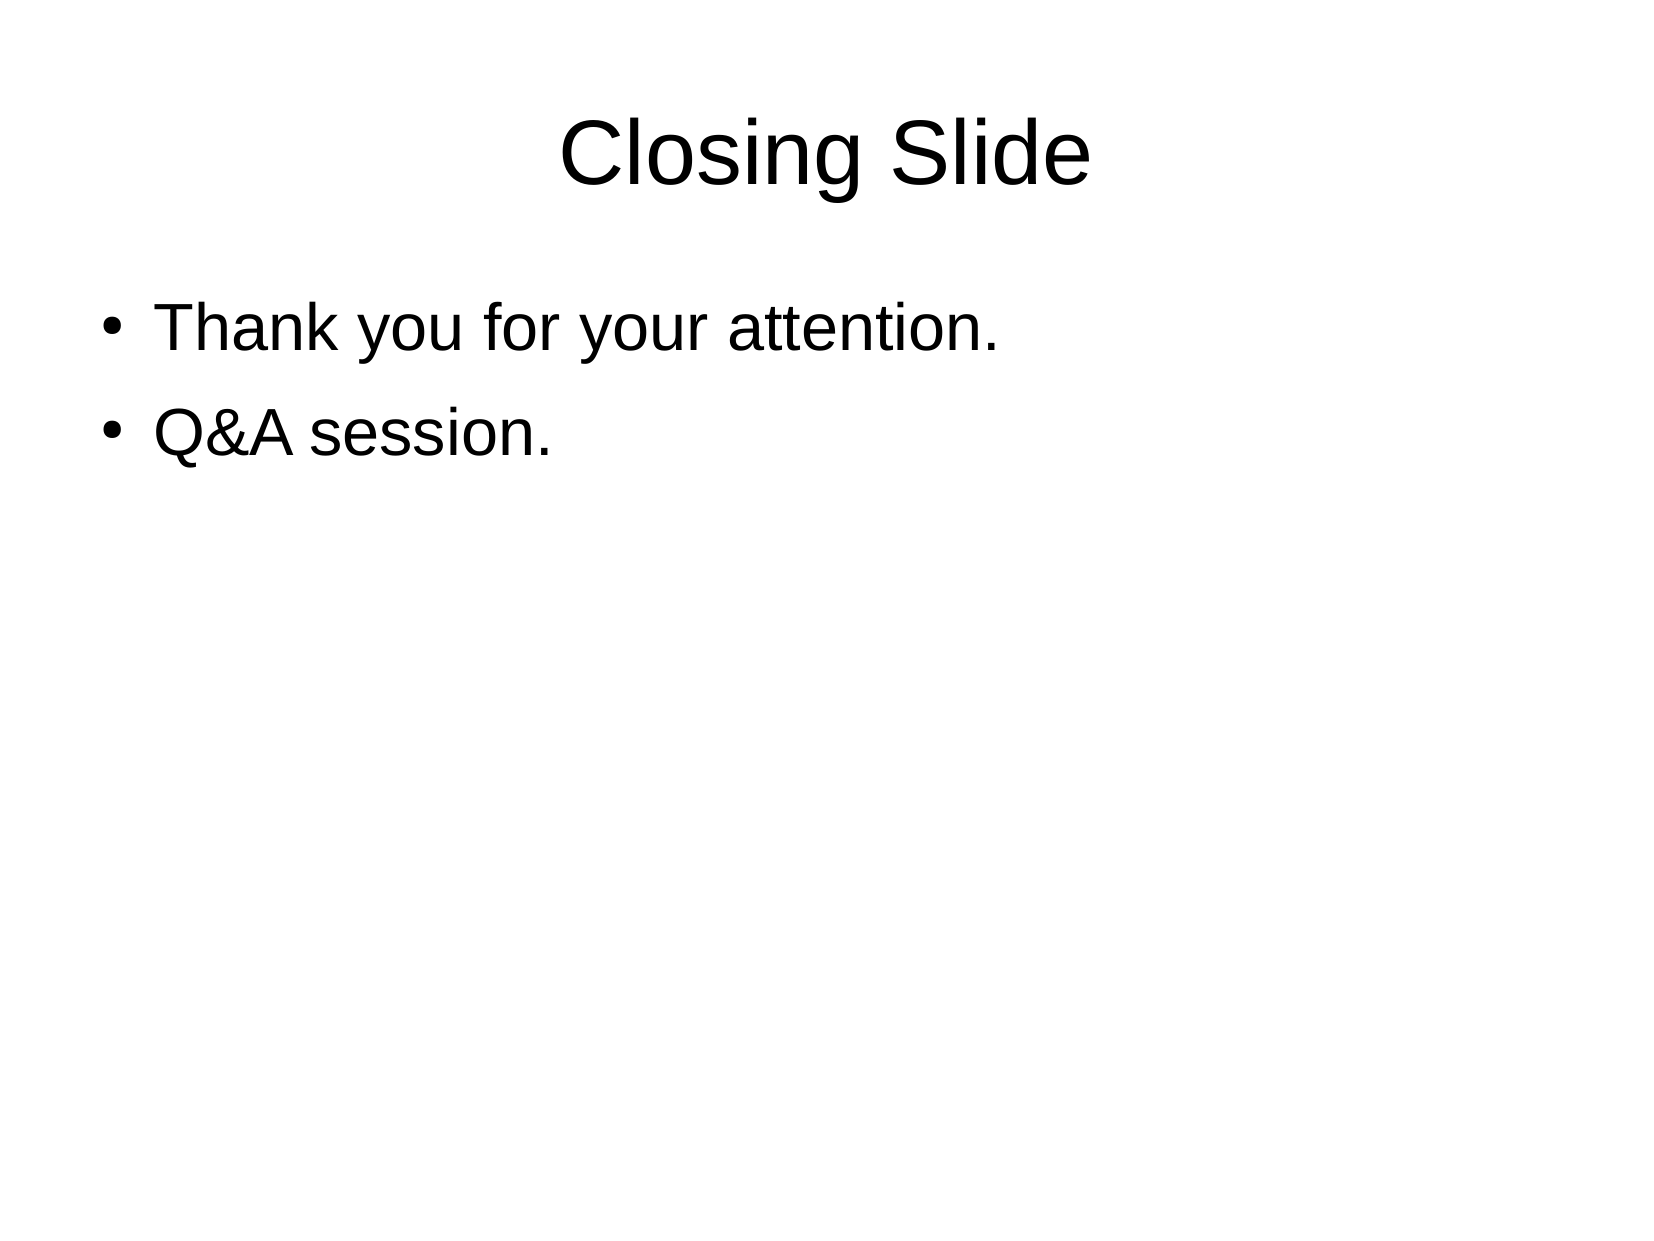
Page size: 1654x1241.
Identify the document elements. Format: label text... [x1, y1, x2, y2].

list Thank you for your attention. Q&A session. [82, 290, 1571, 1109]
title Closing Slide [82, 49, 1571, 257]
